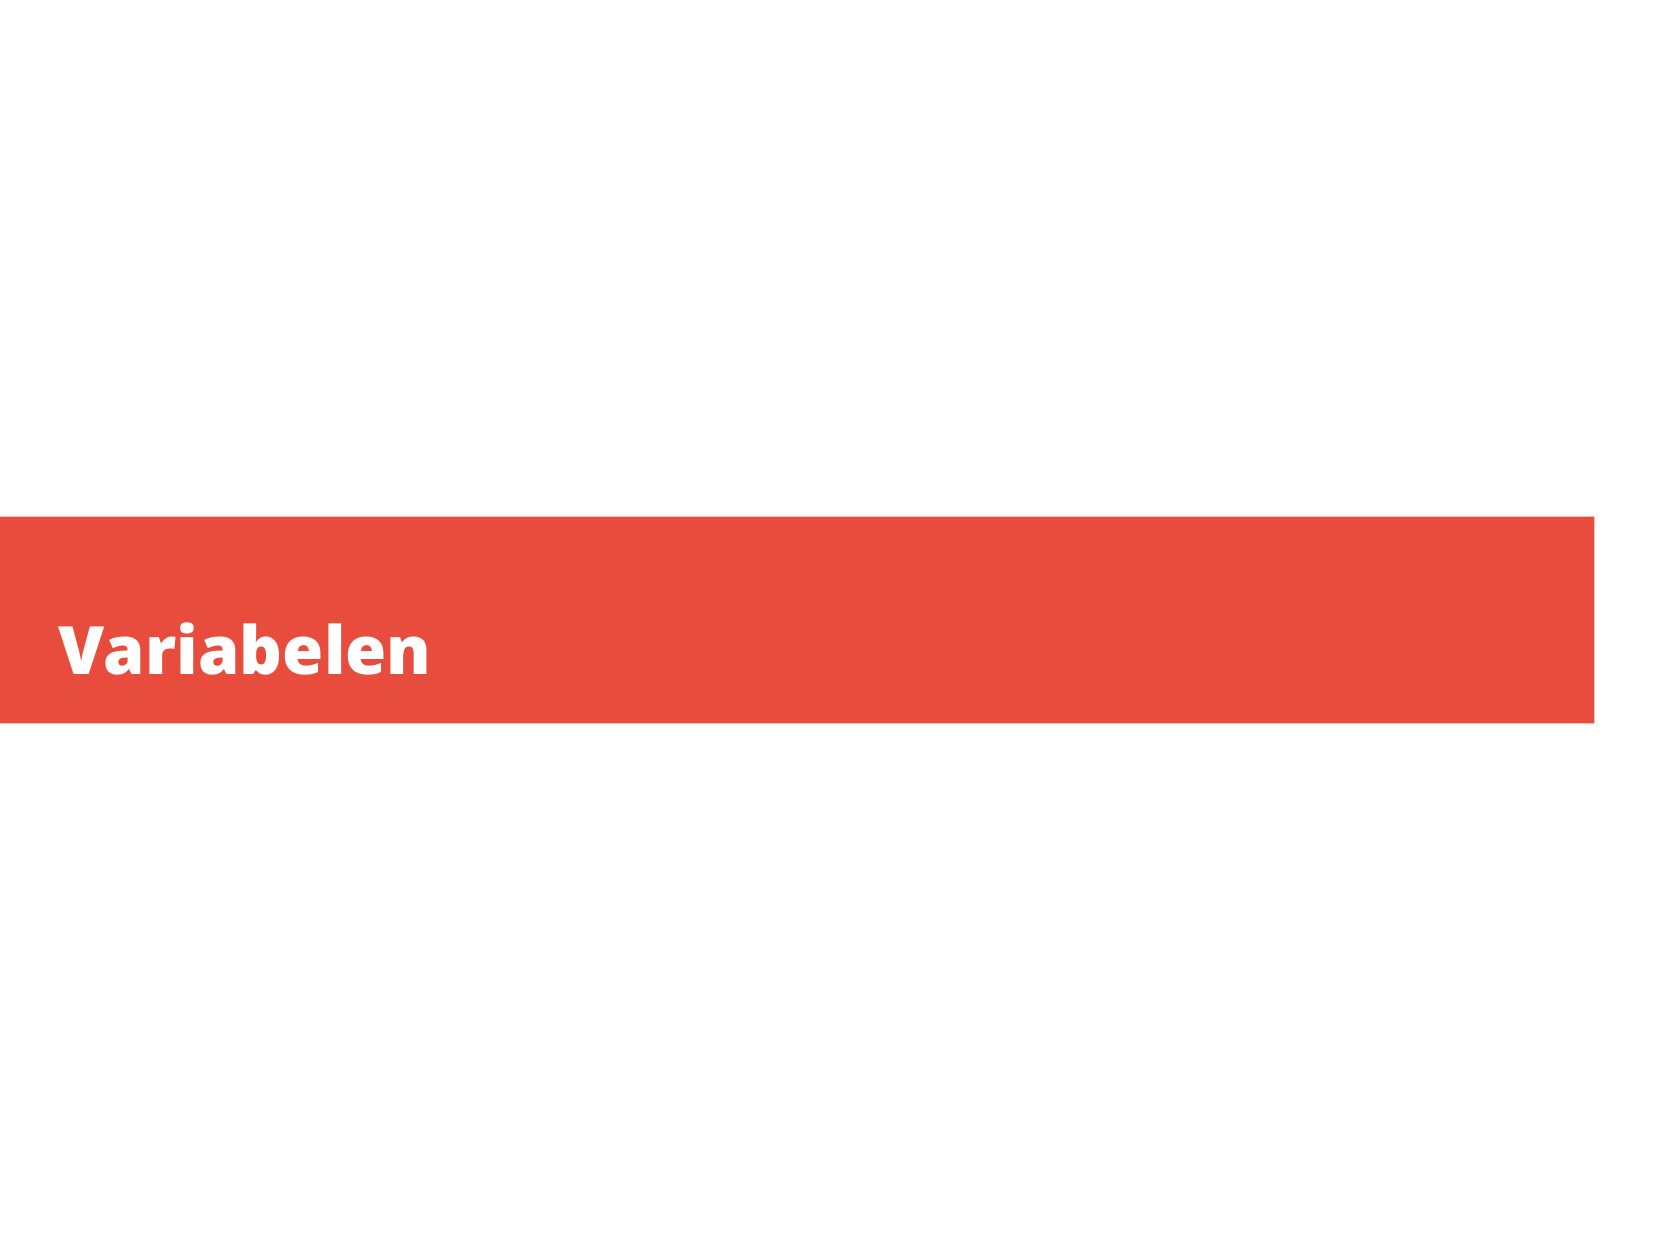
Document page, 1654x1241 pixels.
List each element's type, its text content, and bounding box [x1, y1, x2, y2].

title Variabelen [59, 546, 1595, 694]
